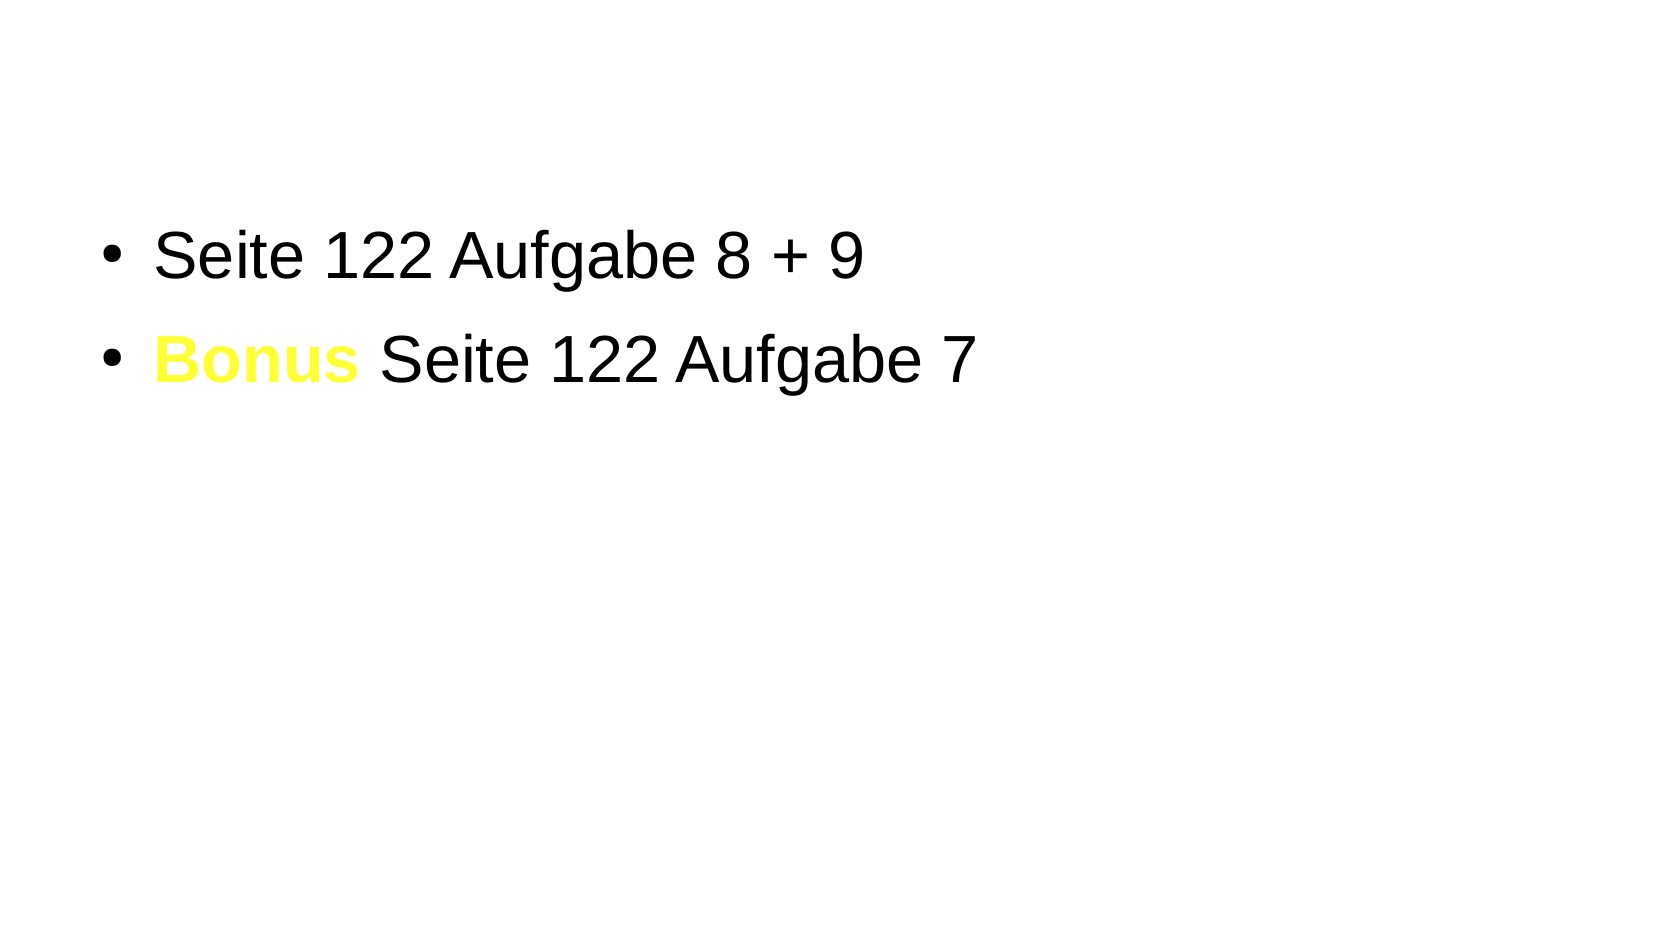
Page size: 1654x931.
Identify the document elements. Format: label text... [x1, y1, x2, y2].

list Seite 122 Aufgabe 8 + 9 Bonus Seite 122 Aufgabe 7 [82, 217, 1571, 758]
